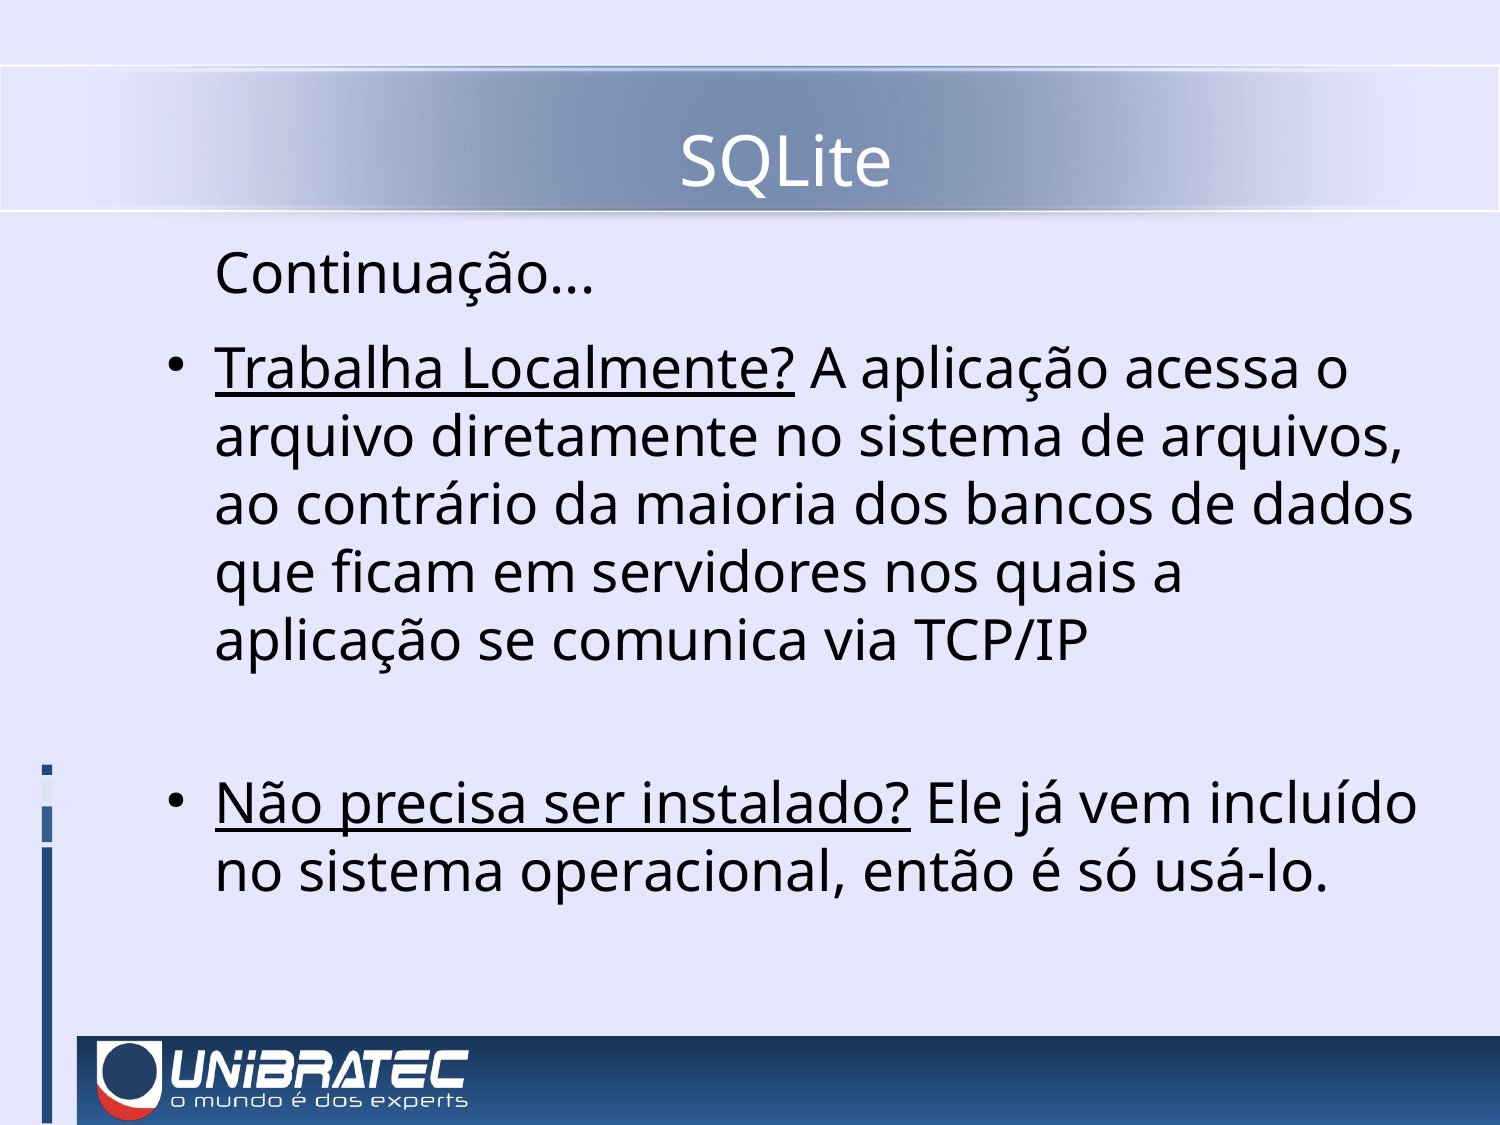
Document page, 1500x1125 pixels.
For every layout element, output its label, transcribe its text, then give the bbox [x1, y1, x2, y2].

list Continuação... Trabalha Localmente? A aplicação acessa o arquivo diretamente no sistema de arquivos, ao contrário da maioria dos bancos de dados que ficam em servidores nos quais a aplicação se comunica via TCP/IP Não precisa ser instalado? Ele já vem incluído no sistema operacional, então é só usá-lo. [150, 236, 1441, 1028]
picture [96, 1040, 469, 1121]
picture [0, 58, 1500, 227]
title SQLite [150, 84, 1424, 233]
